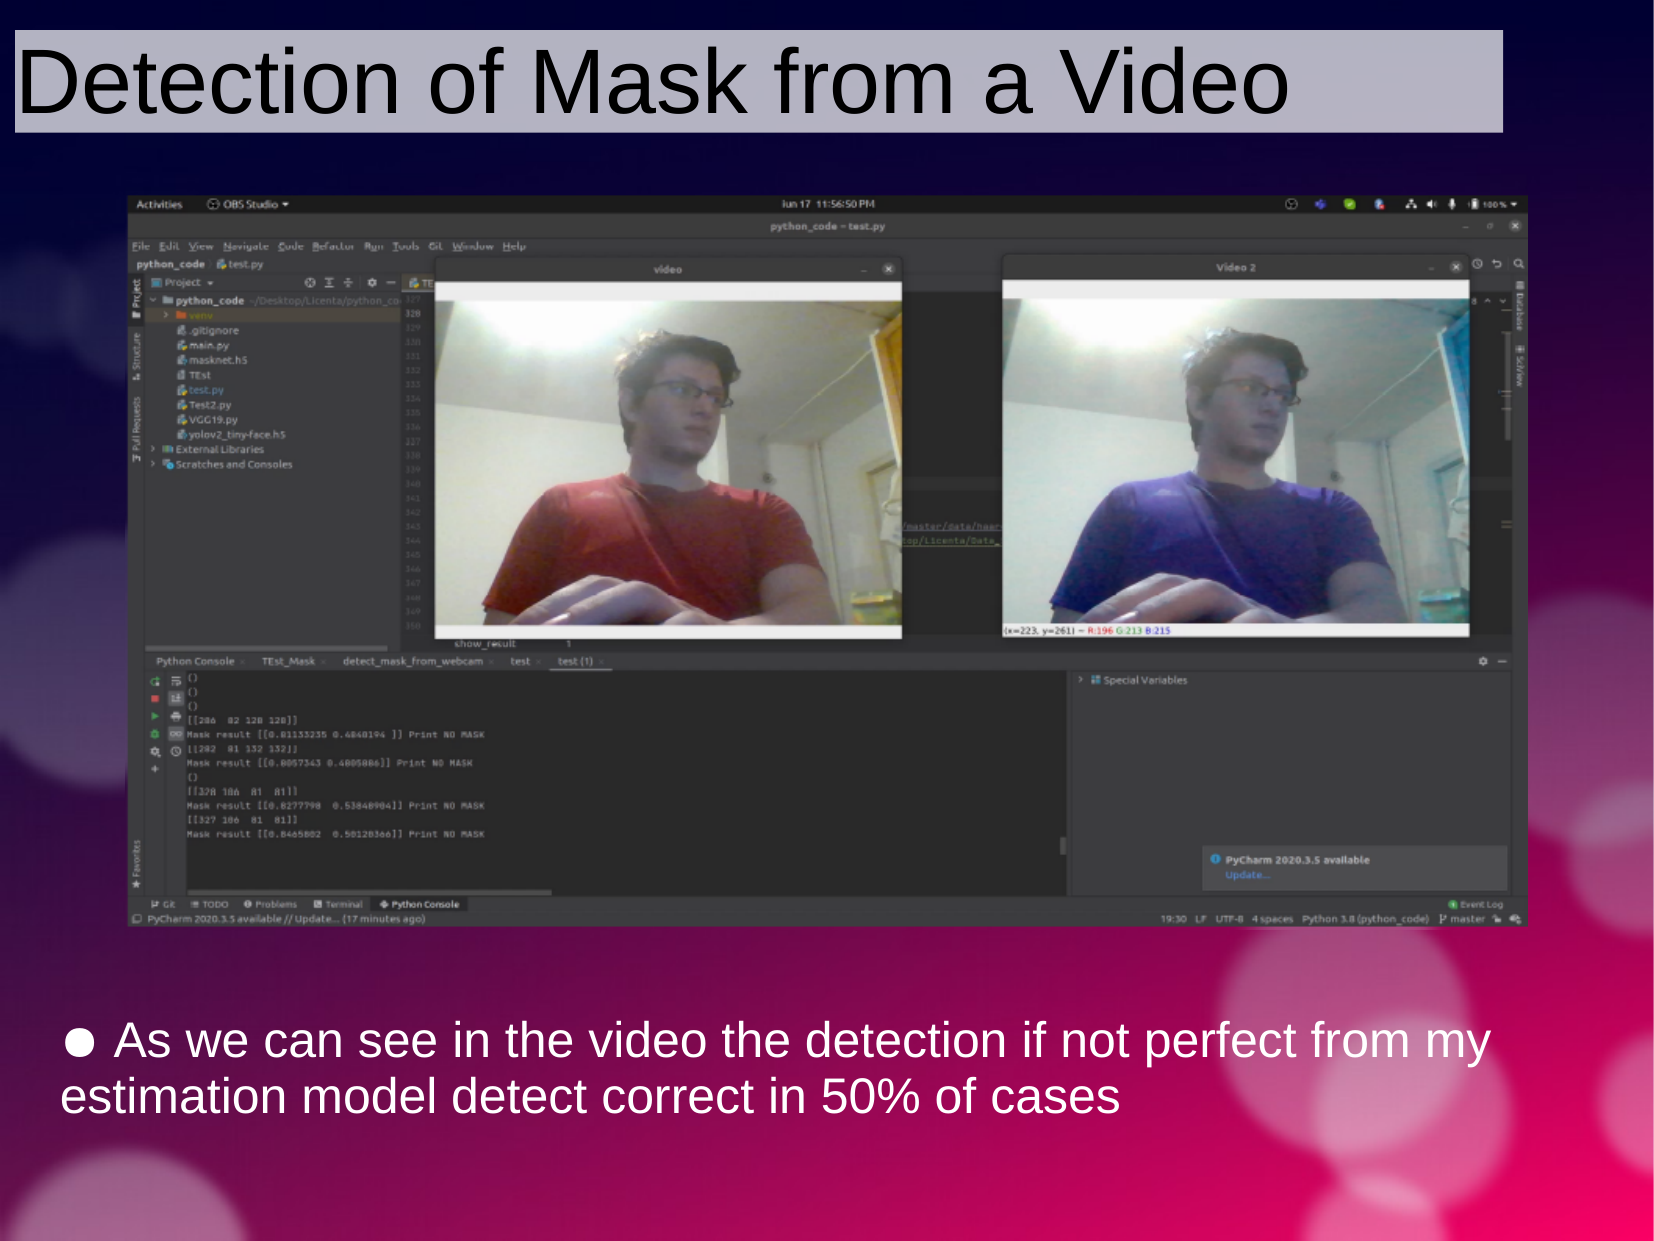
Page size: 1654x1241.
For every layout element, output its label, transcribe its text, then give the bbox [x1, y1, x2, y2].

text_box ● As we can see in the video the detection if not perfect from my estimation model detect correct in 50% of cases [45, 1005, 1606, 1184]
title Detection of Mask from a Video [15, 30, 1504, 133]
picture [0, 0, 1654, 1241]
